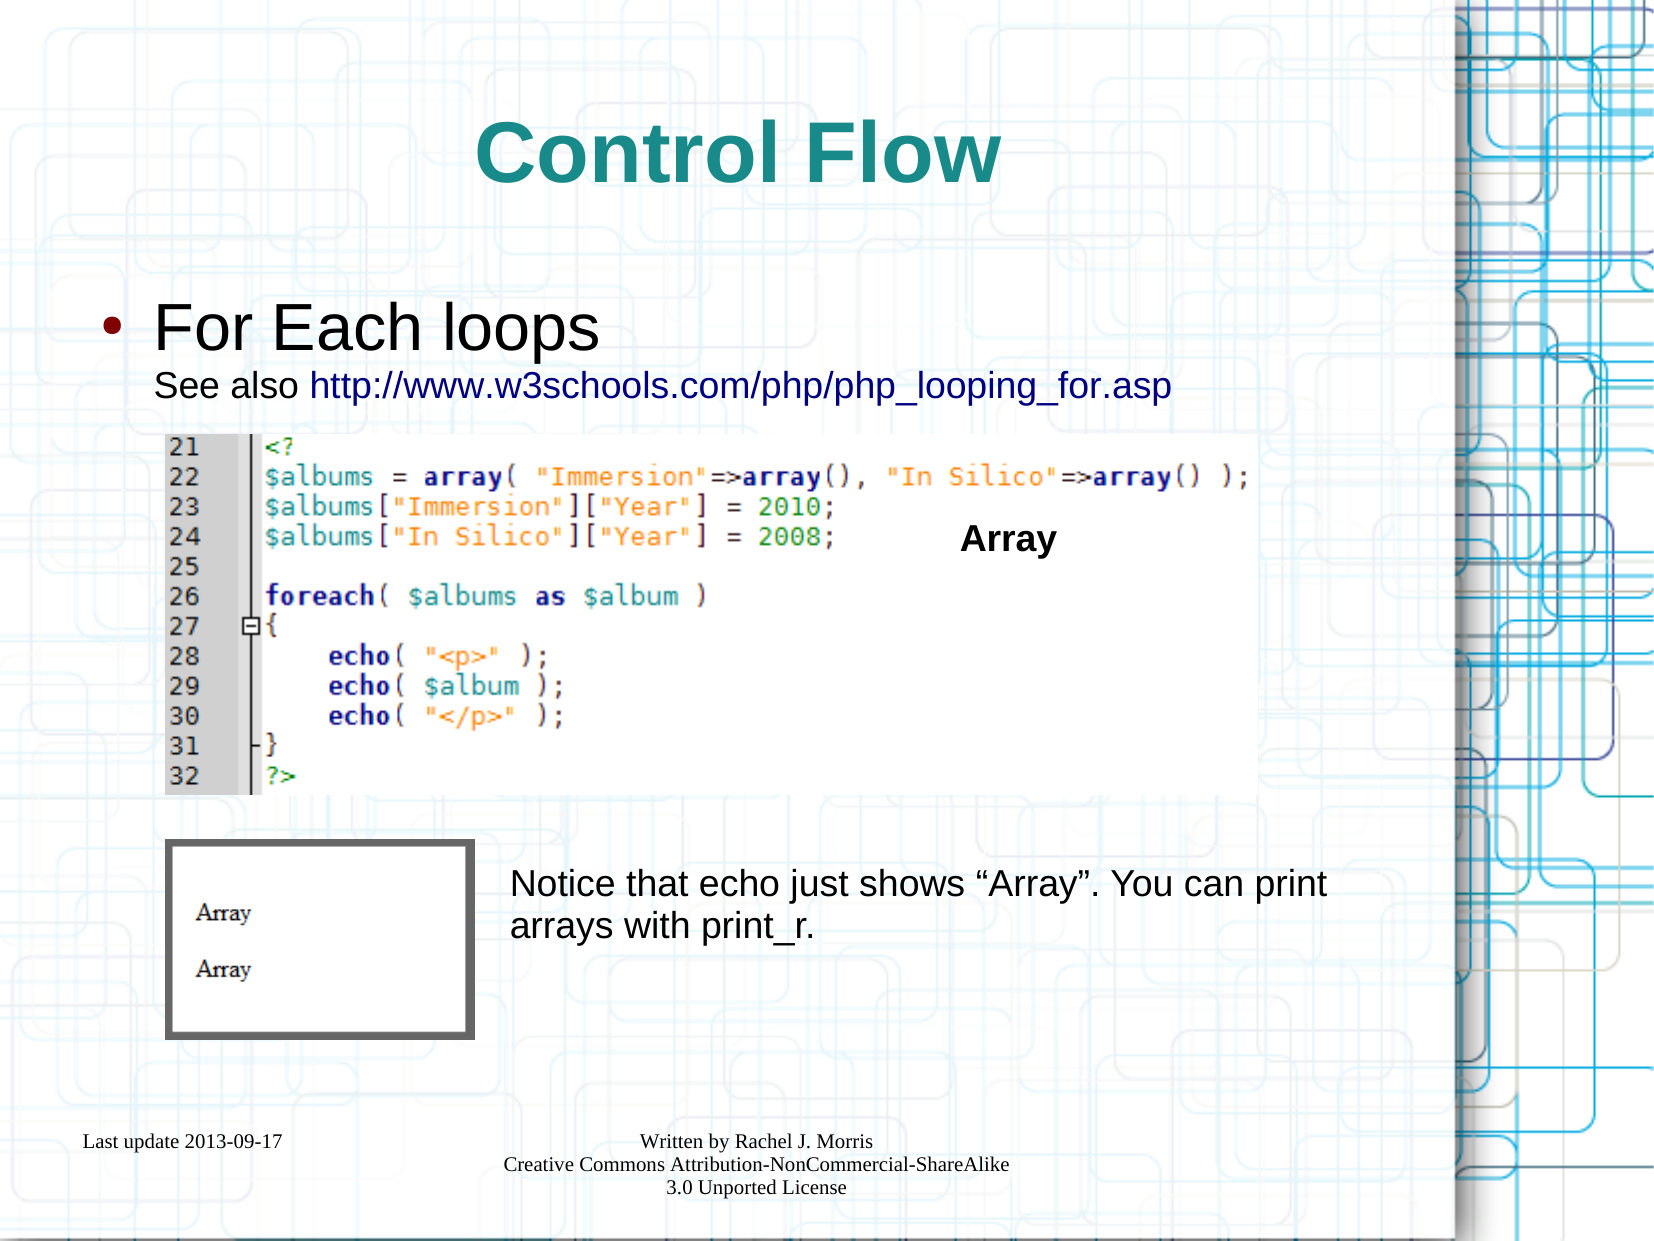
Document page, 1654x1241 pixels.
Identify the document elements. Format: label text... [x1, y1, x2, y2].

text_box Array [945, 510, 1381, 567]
list For Each loops See also http://www.w3schools.com/php/php_looping_for.asp [82, 290, 1418, 1010]
picture [0, 0, 1654, 1241]
text_box Notice that echo just shows “Array”. You can print arrays with print_r. [495, 855, 1418, 954]
title Control Flow [59, 49, 1418, 257]
